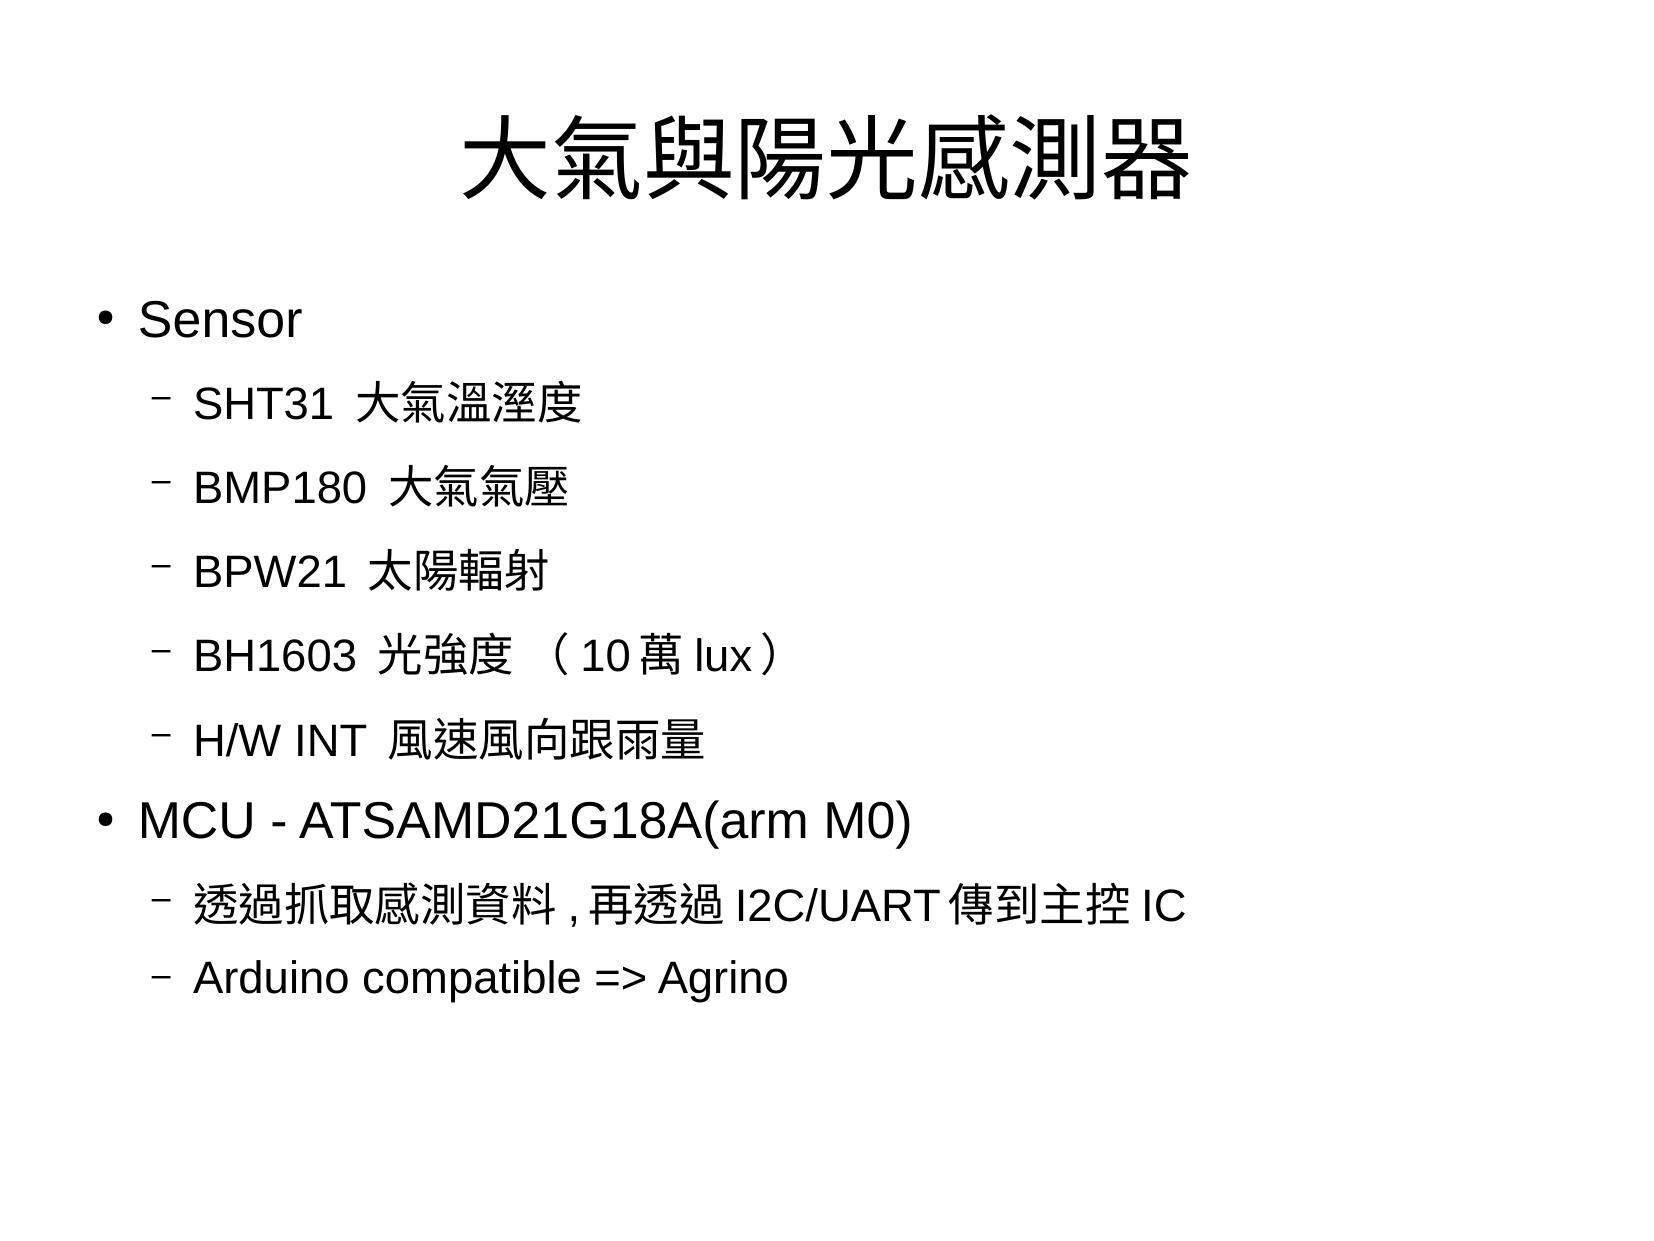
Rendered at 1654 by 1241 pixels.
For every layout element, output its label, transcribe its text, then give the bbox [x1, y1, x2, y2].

list Sensor SHT31 大氣溫溼度 BMP180 大氣氣壓 BPW21 太陽輻射 BH1603 光強度 （10萬lux） H/W INT 風速風向跟雨量 MCU - ATSAMD21G18A(arm M0) 透過抓取感測資料,再透過I2C/UART傳到主控IC Arduino compatible => Agrino [82, 290, 1571, 1010]
title 大氣與陽光感測器 [82, 49, 1571, 257]
